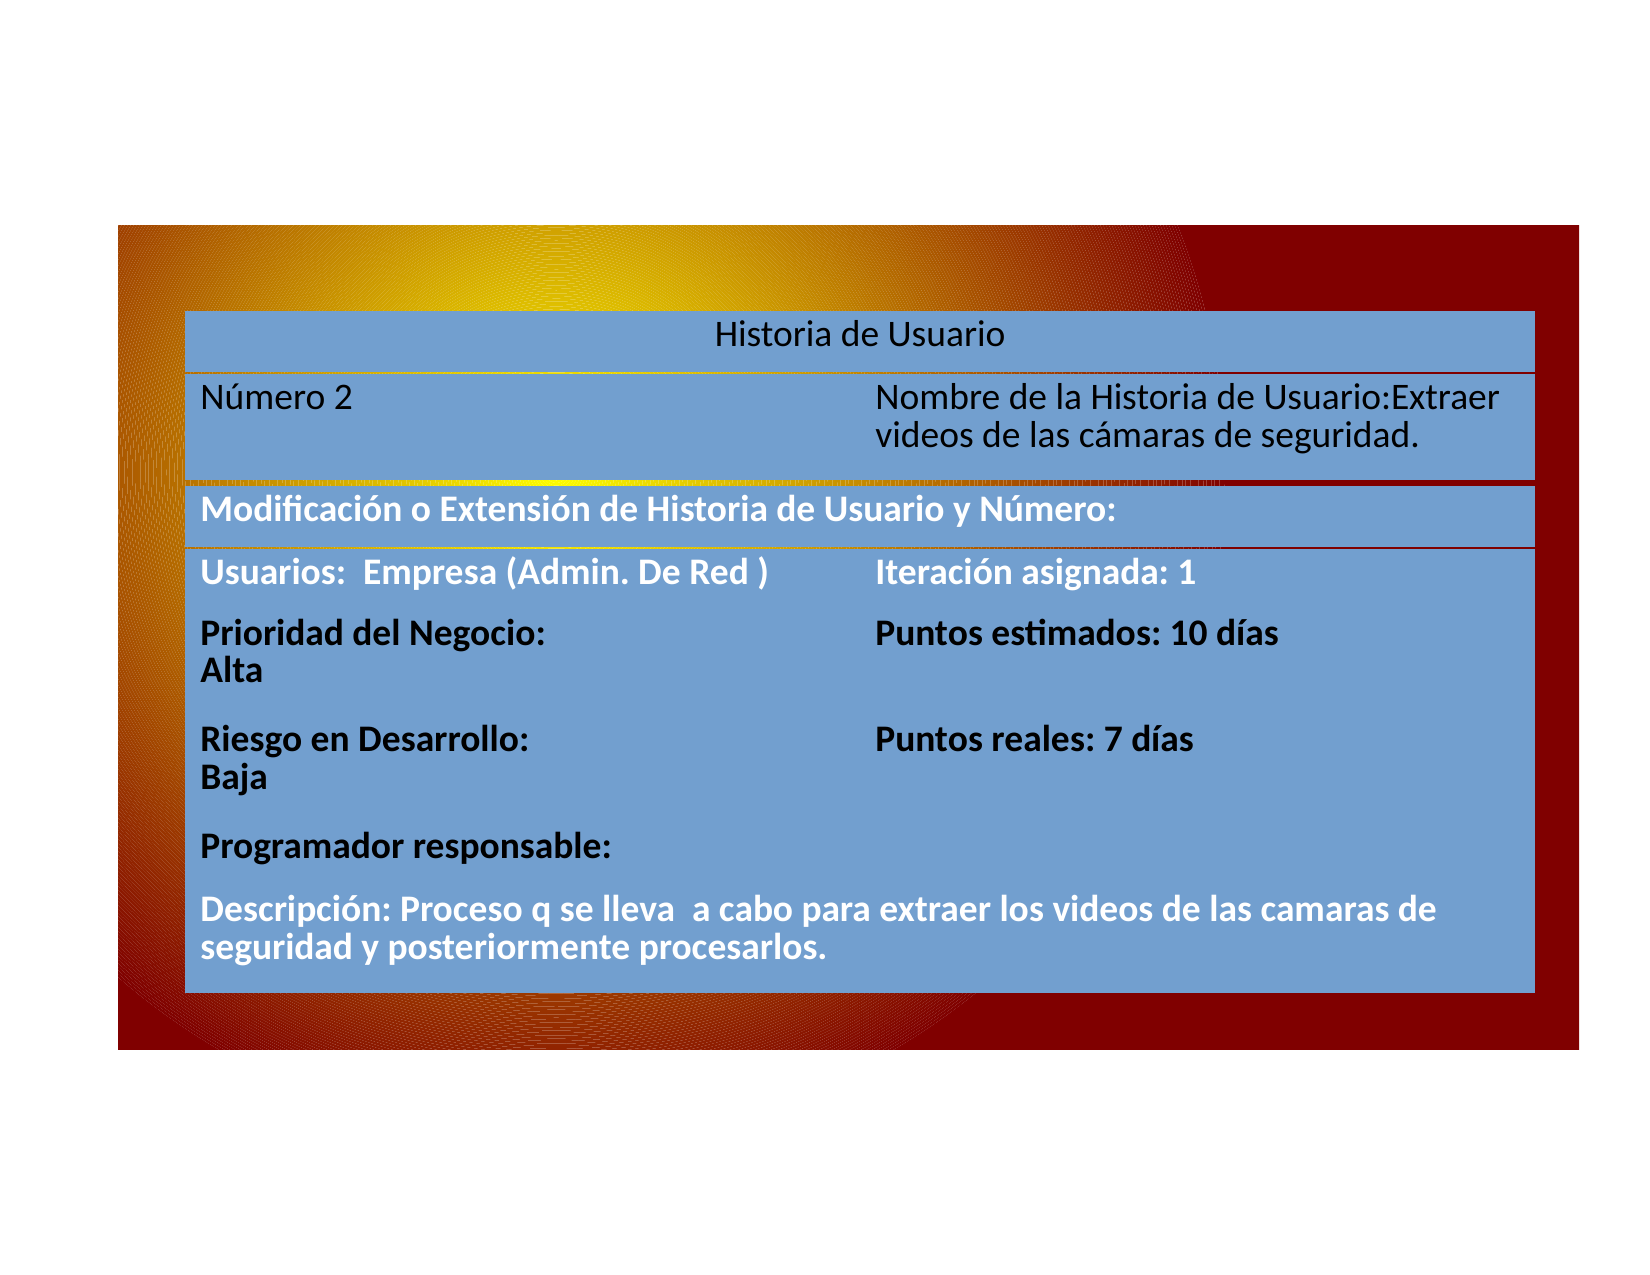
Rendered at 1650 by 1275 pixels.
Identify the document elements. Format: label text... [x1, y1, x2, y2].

table_header Historia de Usuario [185, 311, 1535, 372]
table_header Iteración asignada: 1 [860, 549, 1535, 610]
table_header Modificación o Extensión de Historia de Usuario y Número: [185, 486, 1535, 547]
table_header Usuarios: Empresa (Admin. De Red ) [185, 549, 860, 610]
table_header Número 2 [185, 374, 860, 480]
table_cell Prioridad del Negocio: Alta [185, 610, 860, 716]
table_header Nombre de la Historia de Usuario:Extraer videos de las cámaras de seguridad. [860, 374, 1535, 480]
table_header Descripción: Proceso q se lleva a cabo para extraer los videos de las camaras de seguridad y posteriormente procesarlos. [185, 886, 1535, 993]
table_cell Puntos reales: 7 días [860, 716, 1535, 823]
table_cell Riesgo en Desarrollo: Baja [185, 716, 860, 823]
table_cell Programador responsable: [185, 823, 860, 886]
table_cell [860, 823, 1535, 886]
table_cell Puntos estimados: 10 días [860, 610, 1535, 716]
